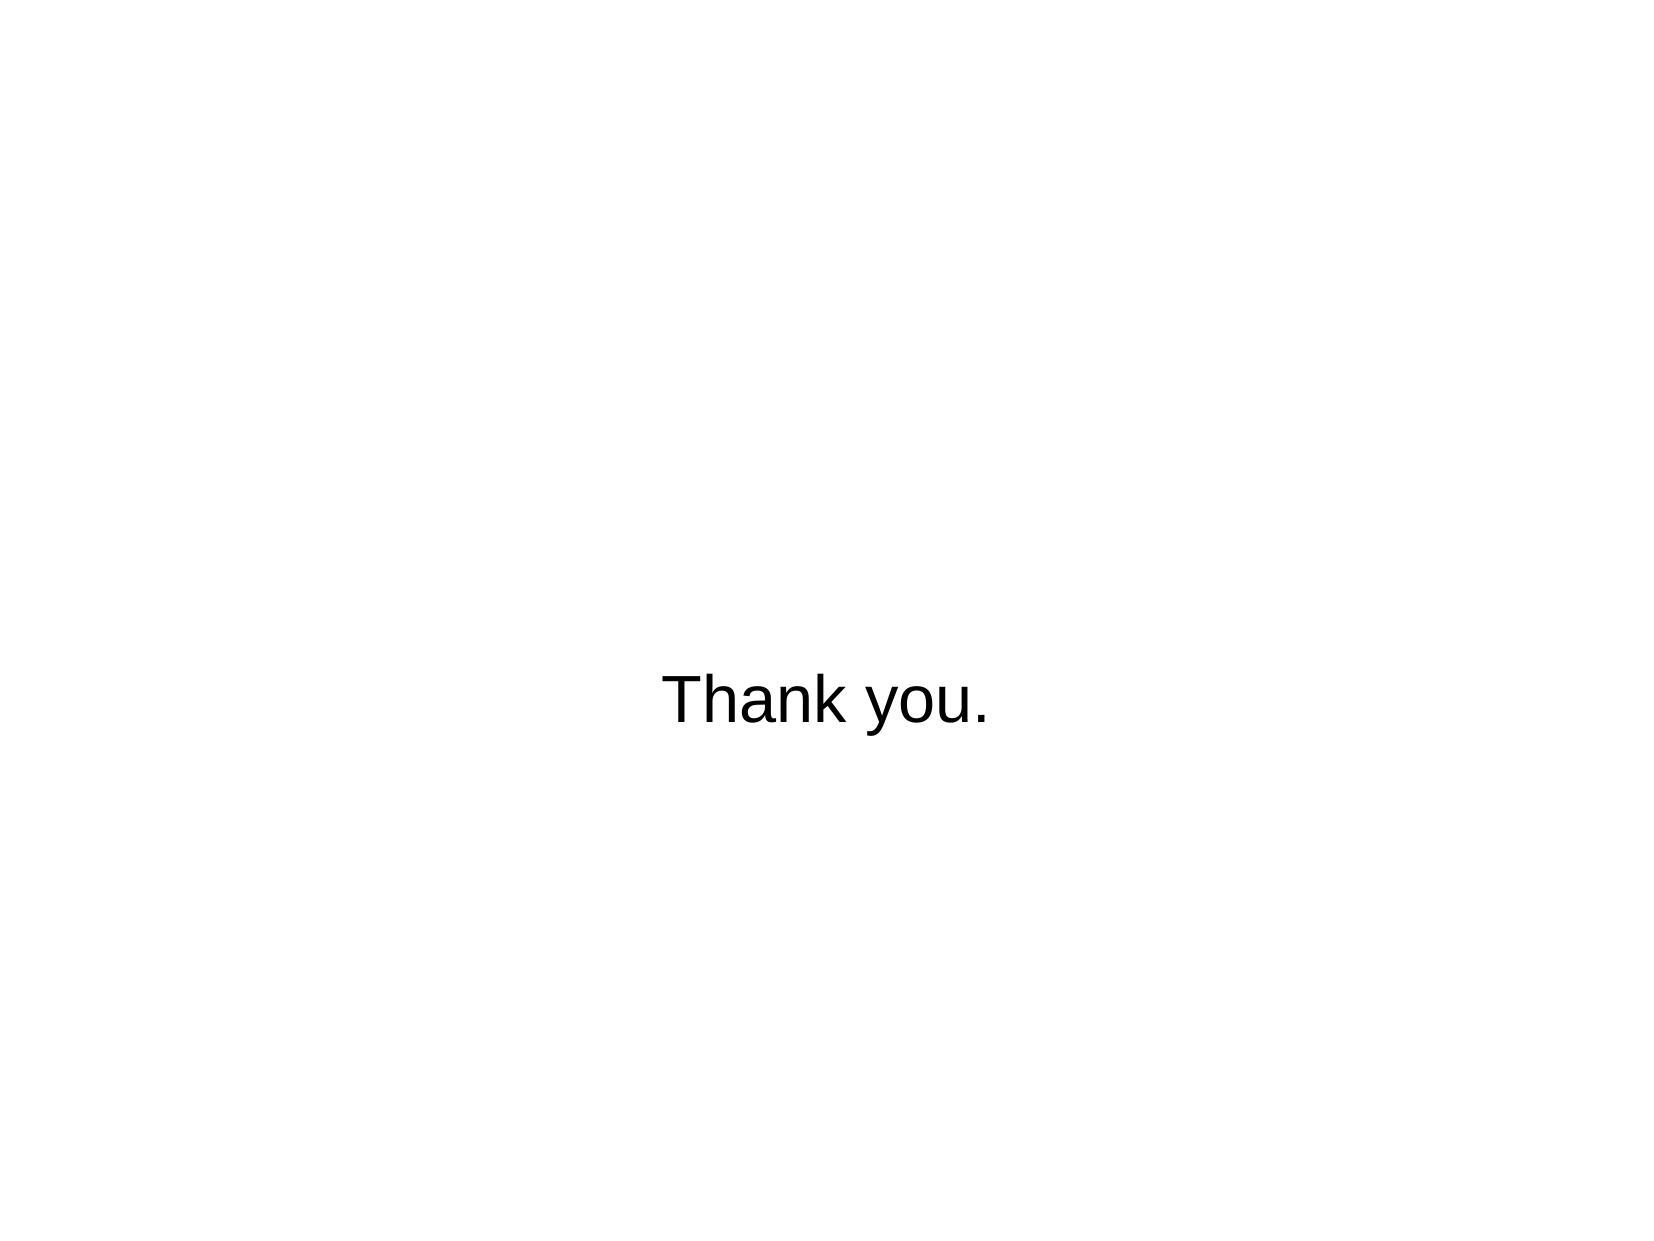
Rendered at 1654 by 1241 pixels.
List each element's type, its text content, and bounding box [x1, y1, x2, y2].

subtitle Thank you. [82, 297, 1571, 1102]
